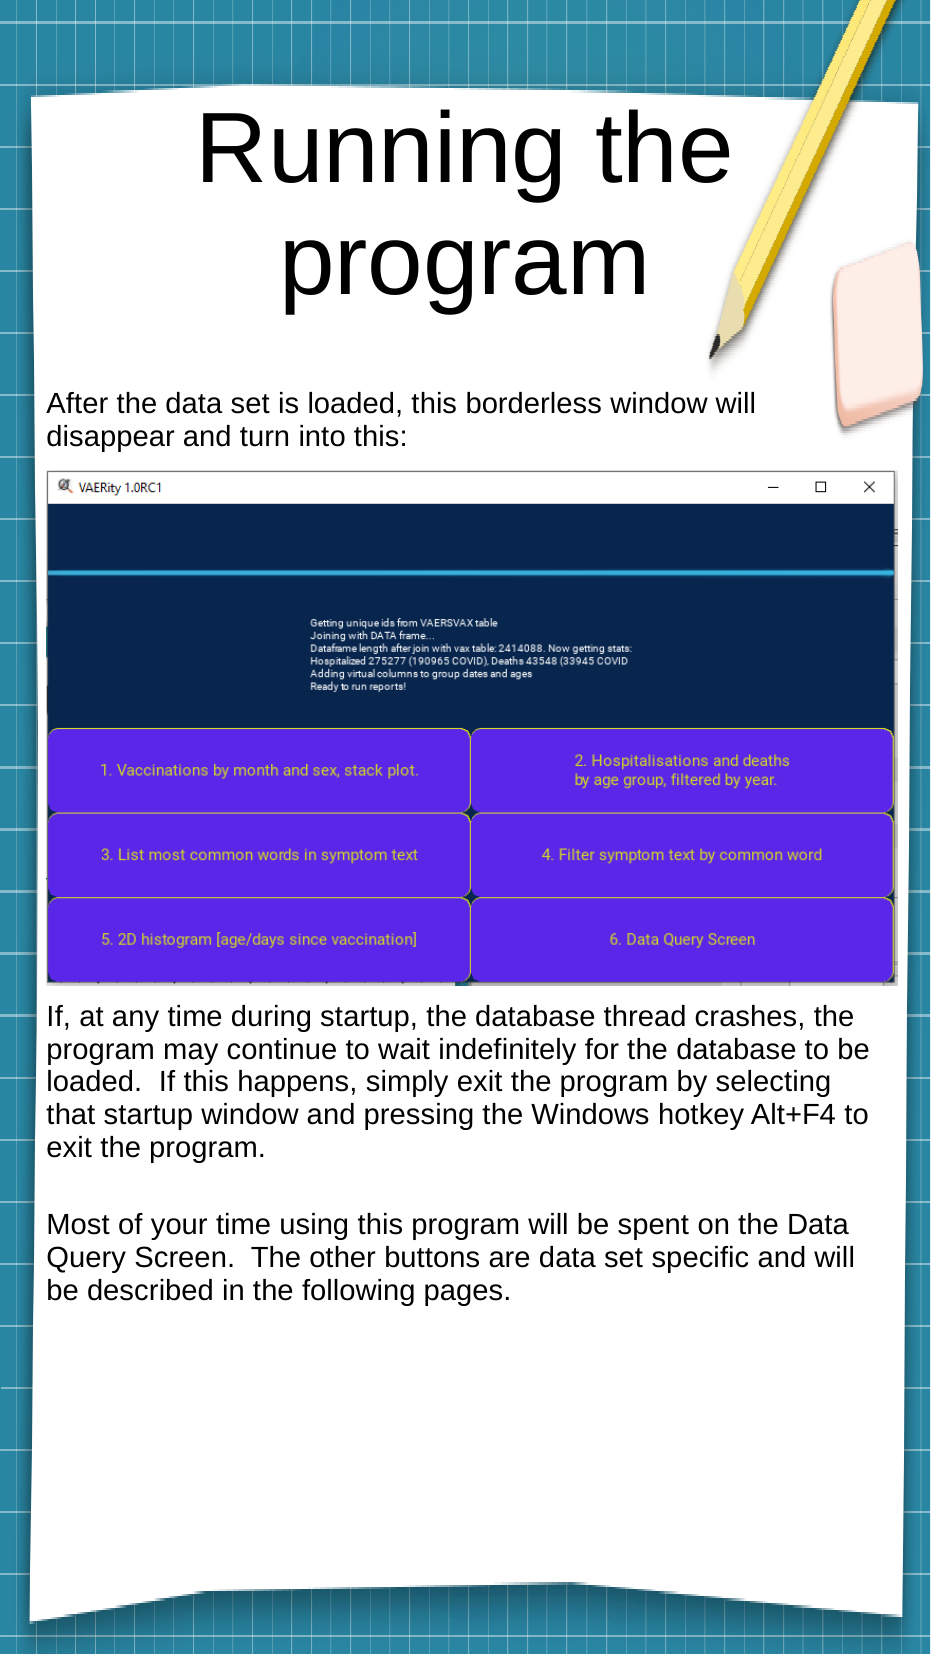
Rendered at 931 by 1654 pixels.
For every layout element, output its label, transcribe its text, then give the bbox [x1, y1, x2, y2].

title Running the program [46, 65, 884, 342]
list After the data set is loaded, this borderless window will disappear and turn into this: If, at any time during startup, the database thread crashes, the program may continue to wait indefinitely for the database to be loaded. If this happens, simply exit the program by selecting that startup window and pressing the Windows hotkey Alt+F4 to exit the program. Most of your time using this program will be spent on the Data Query Screen. The other buttons are data set specific and will be described in the following pages. [46, 986, 884, 1346]
picture [0, 0, 931, 1654]
list After the data set is loaded, this borderless window will disappear and turn into this: If, at any time during startup, the database thread crashes, the program may continue to wait indefinitely for the database to be loaded. If this happens, simply exit the program by selecting that startup window and pressing the Windows hotkey Alt+F4 to exit the program. Most of your time using this program will be spent on the Data Query Screen. The other buttons are data set specific and will be described in the following pages. [46, 386, 884, 470]
